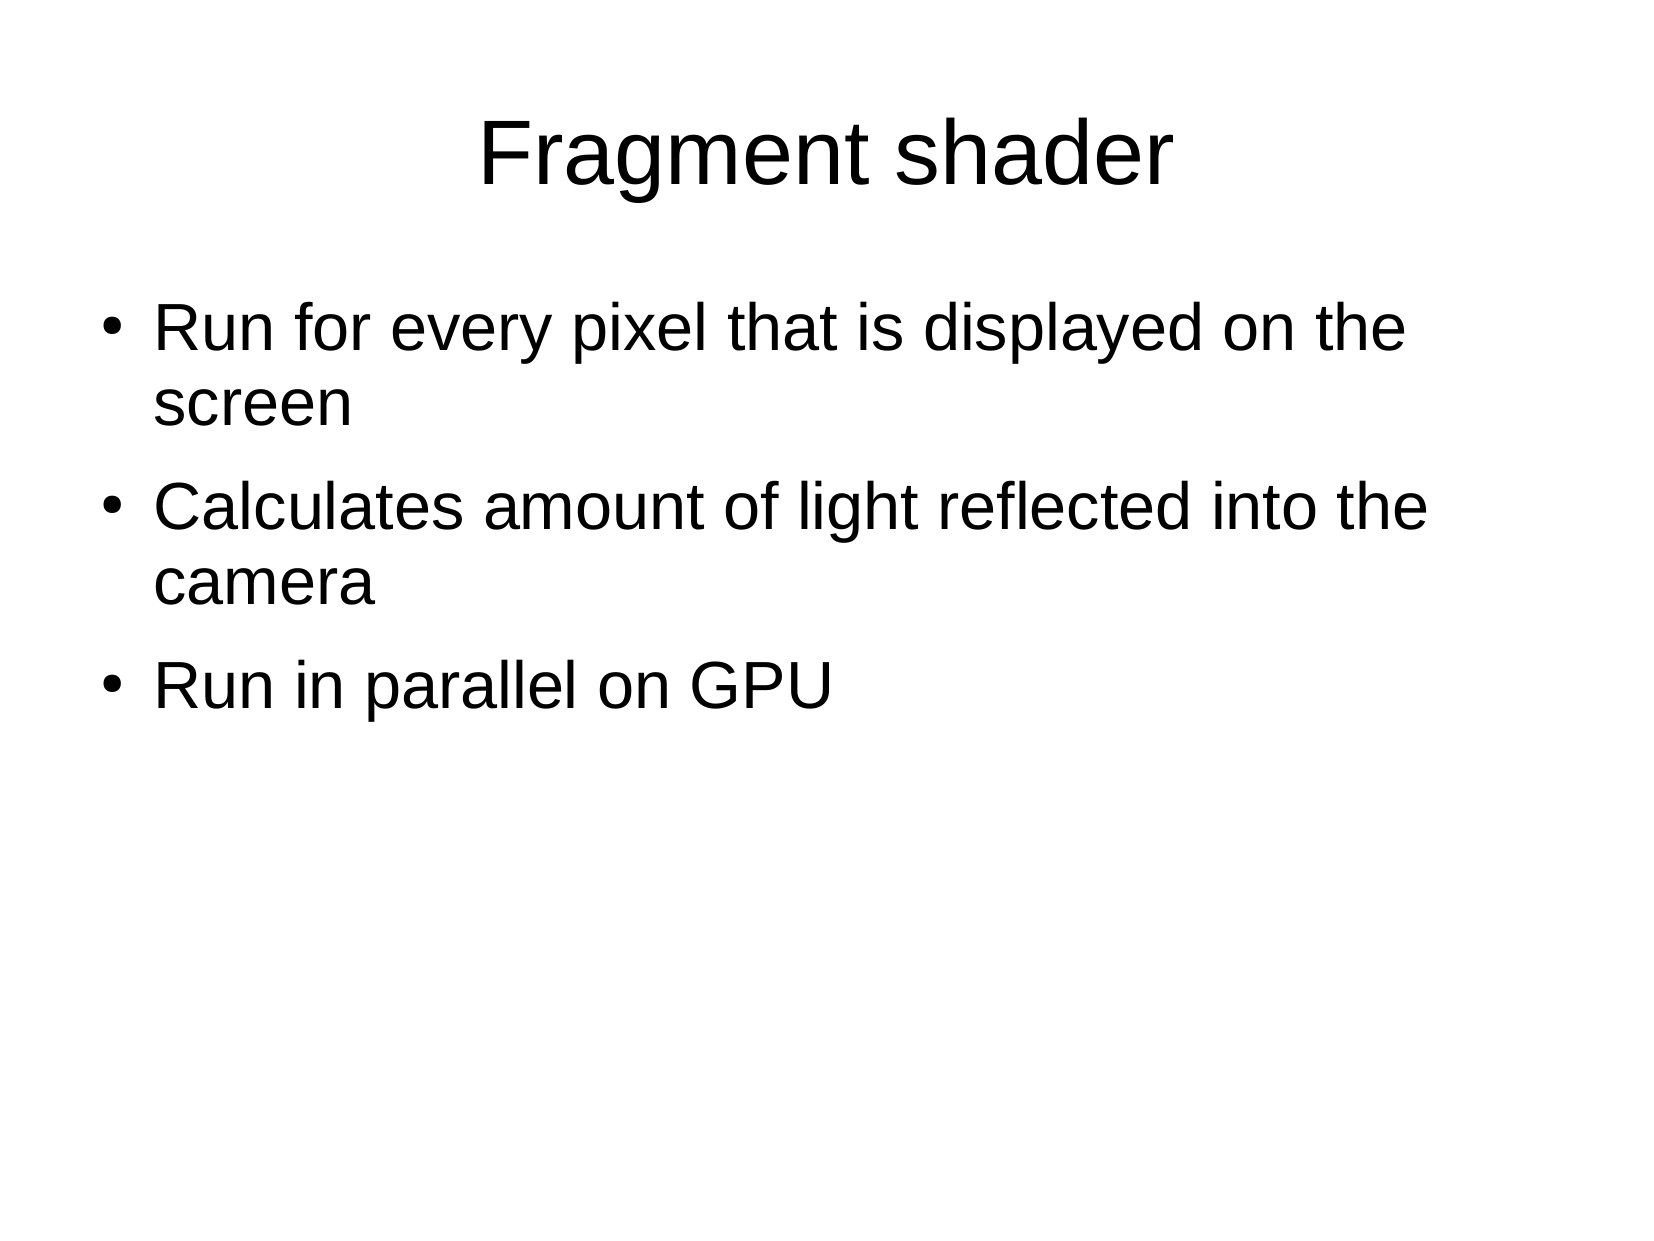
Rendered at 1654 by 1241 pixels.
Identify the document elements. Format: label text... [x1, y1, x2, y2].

list Run for every pixel that is displayed on the screen Calculates amount of light reflected into the camera Run in parallel on GPU [82, 290, 1571, 1010]
title Fragment shader [82, 49, 1571, 257]
